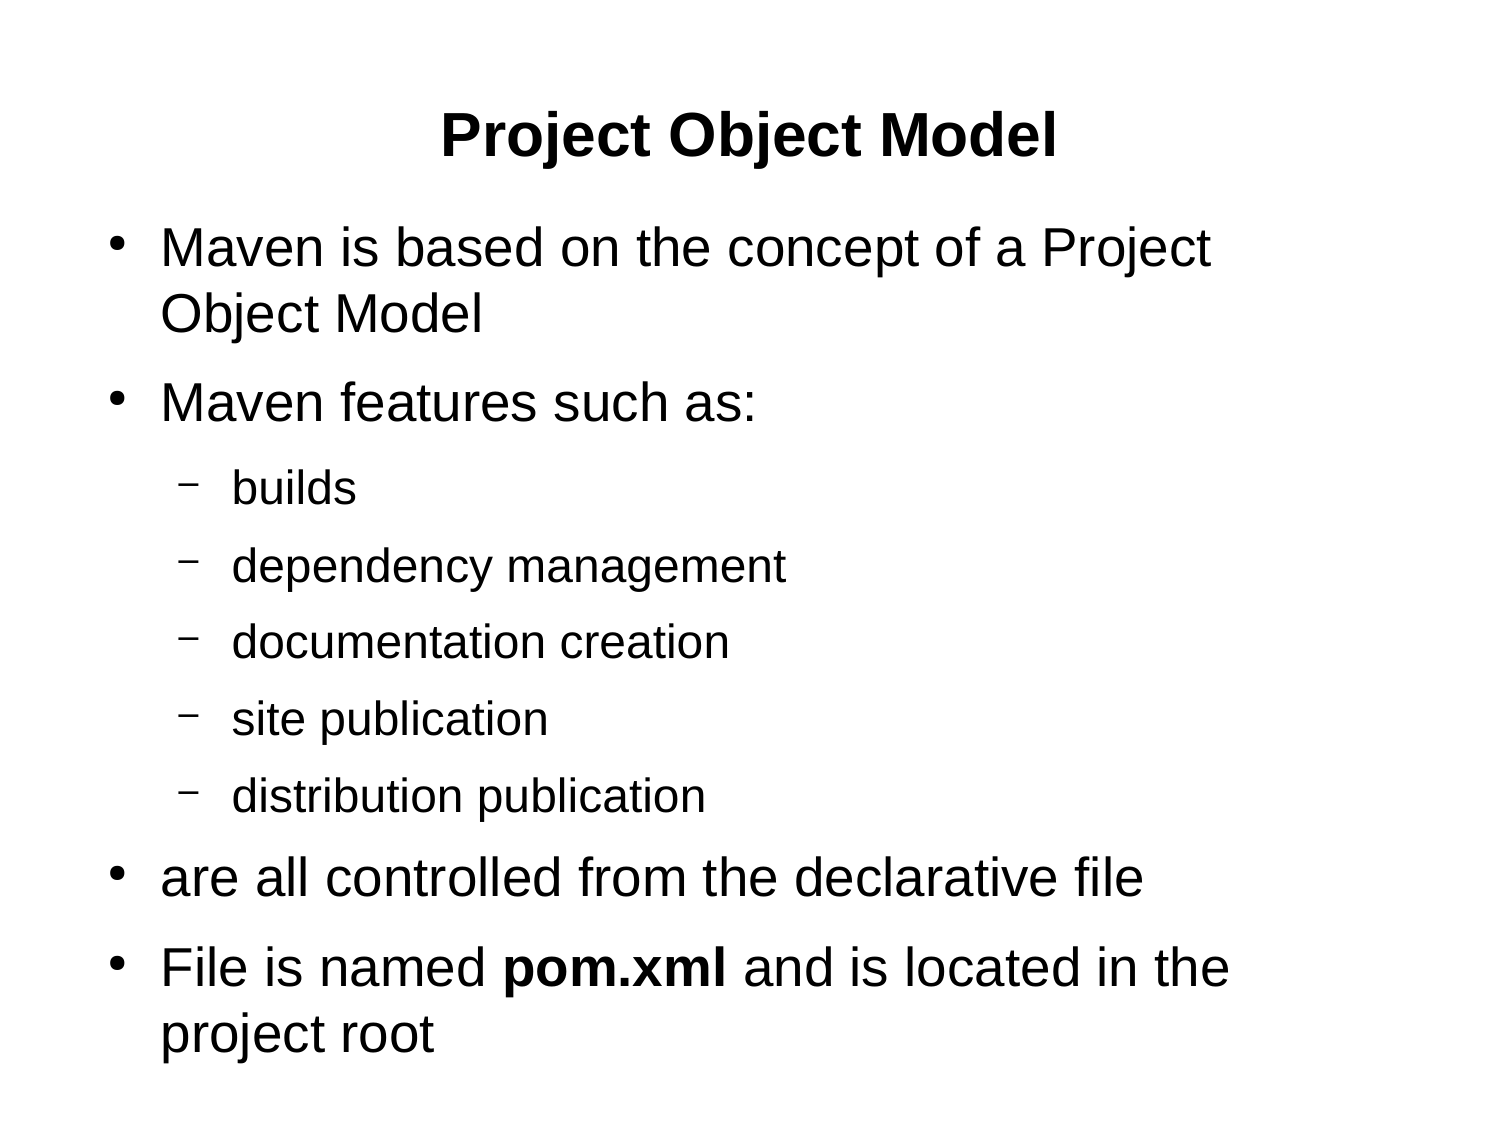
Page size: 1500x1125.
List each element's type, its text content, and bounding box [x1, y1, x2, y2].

title Project Object Model [75, 44, 1425, 177]
list Maven is based on the concept of a Project Object Model Maven features such as: builds dependency management documentation creation site publication distribution publication are all controlled from the declarative file File is named pom.xml and is located in the project root [75, 204, 1395, 1075]
